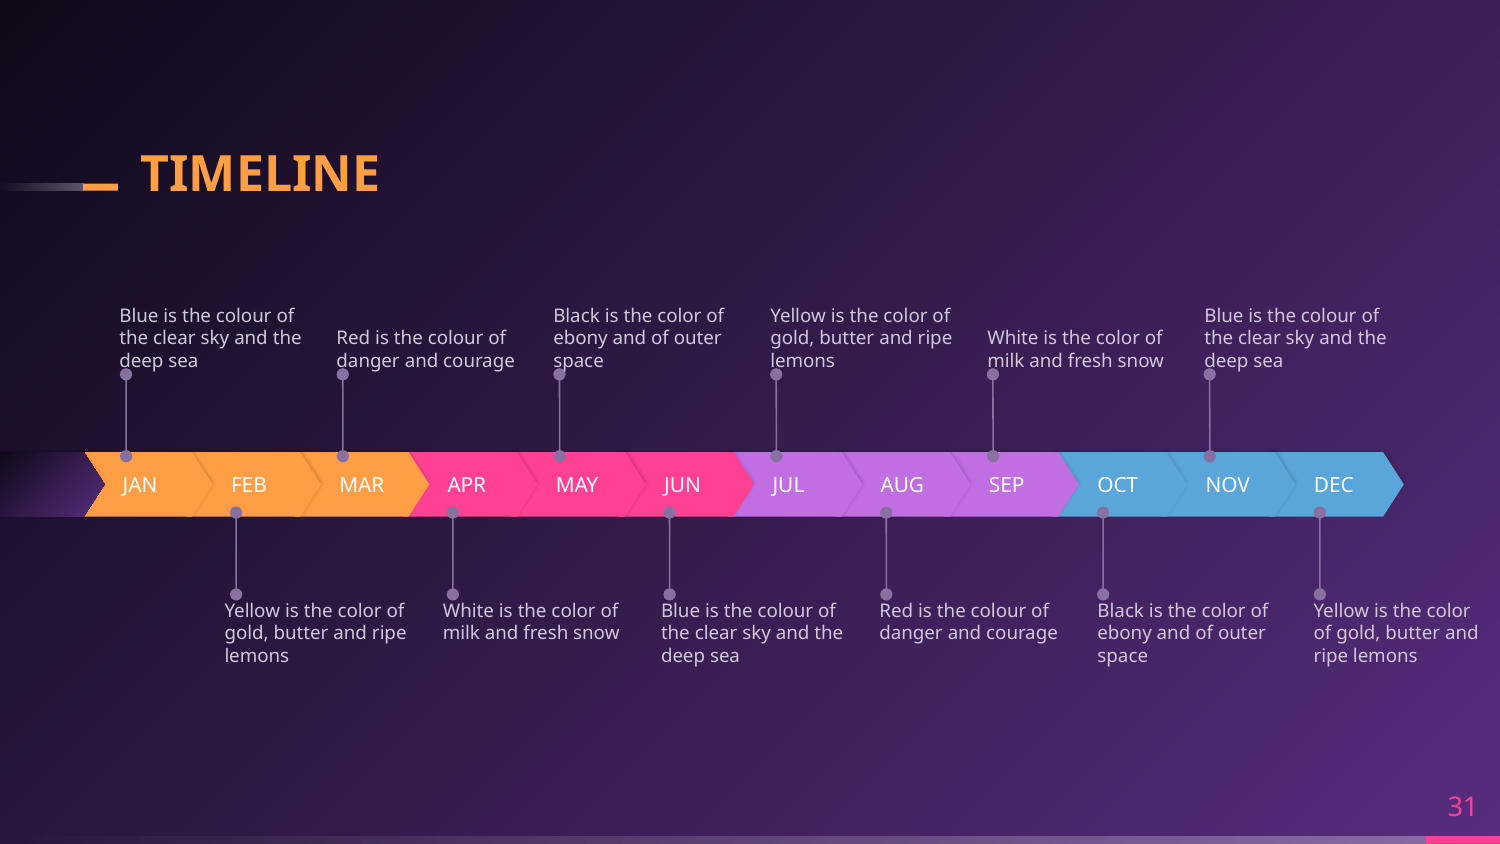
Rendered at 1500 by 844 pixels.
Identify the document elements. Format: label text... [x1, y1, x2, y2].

text_box Blue is the colour of the clear sky and the deep sea [661, 598, 867, 686]
text_box Yellow is the color of gold, butter and ripe lemons [770, 283, 976, 371]
text_box White is the color of milk and fresh snow [987, 283, 1193, 371]
text_box White is the color of milk and fresh snow [442, 598, 648, 686]
text_box MAY [518, 452, 646, 517]
text_box [0, 452, 105, 517]
text_box NOV [1167, 452, 1296, 517]
title TIMELINE [140, 137, 1011, 203]
text_box JAN [85, 452, 213, 517]
text_box APR [409, 452, 538, 517]
text_box JUN [626, 452, 755, 517]
text_box Red is the colour of danger and courage [879, 598, 1085, 686]
text_box Yellow is the color of gold, butter and ripe lemons [1313, 598, 1484, 686]
text_box Blue is the colour of the clear sky and the deep sea [1204, 283, 1410, 371]
text_box Black is the color of ebony and of outer space [553, 283, 759, 371]
text_box SEP [951, 452, 1079, 517]
text_box JUL [734, 452, 863, 517]
text_box AUG [843, 452, 971, 517]
text_box Red is the colour of danger and courage [336, 283, 542, 371]
text_box DEC [1276, 452, 1404, 517]
text_box Blue is the colour of the clear sky and the deep sea [119, 283, 325, 371]
text_box FEB [193, 452, 322, 517]
slide_number <número> [1426, 779, 1500, 837]
text_box Black is the color of ebony and of outer space [1097, 598, 1303, 686]
text_box Yellow is the color of gold, butter and ripe lemons [224, 598, 430, 686]
text_box MAR [301, 452, 430, 517]
text_box OCT [1059, 452, 1188, 517]
